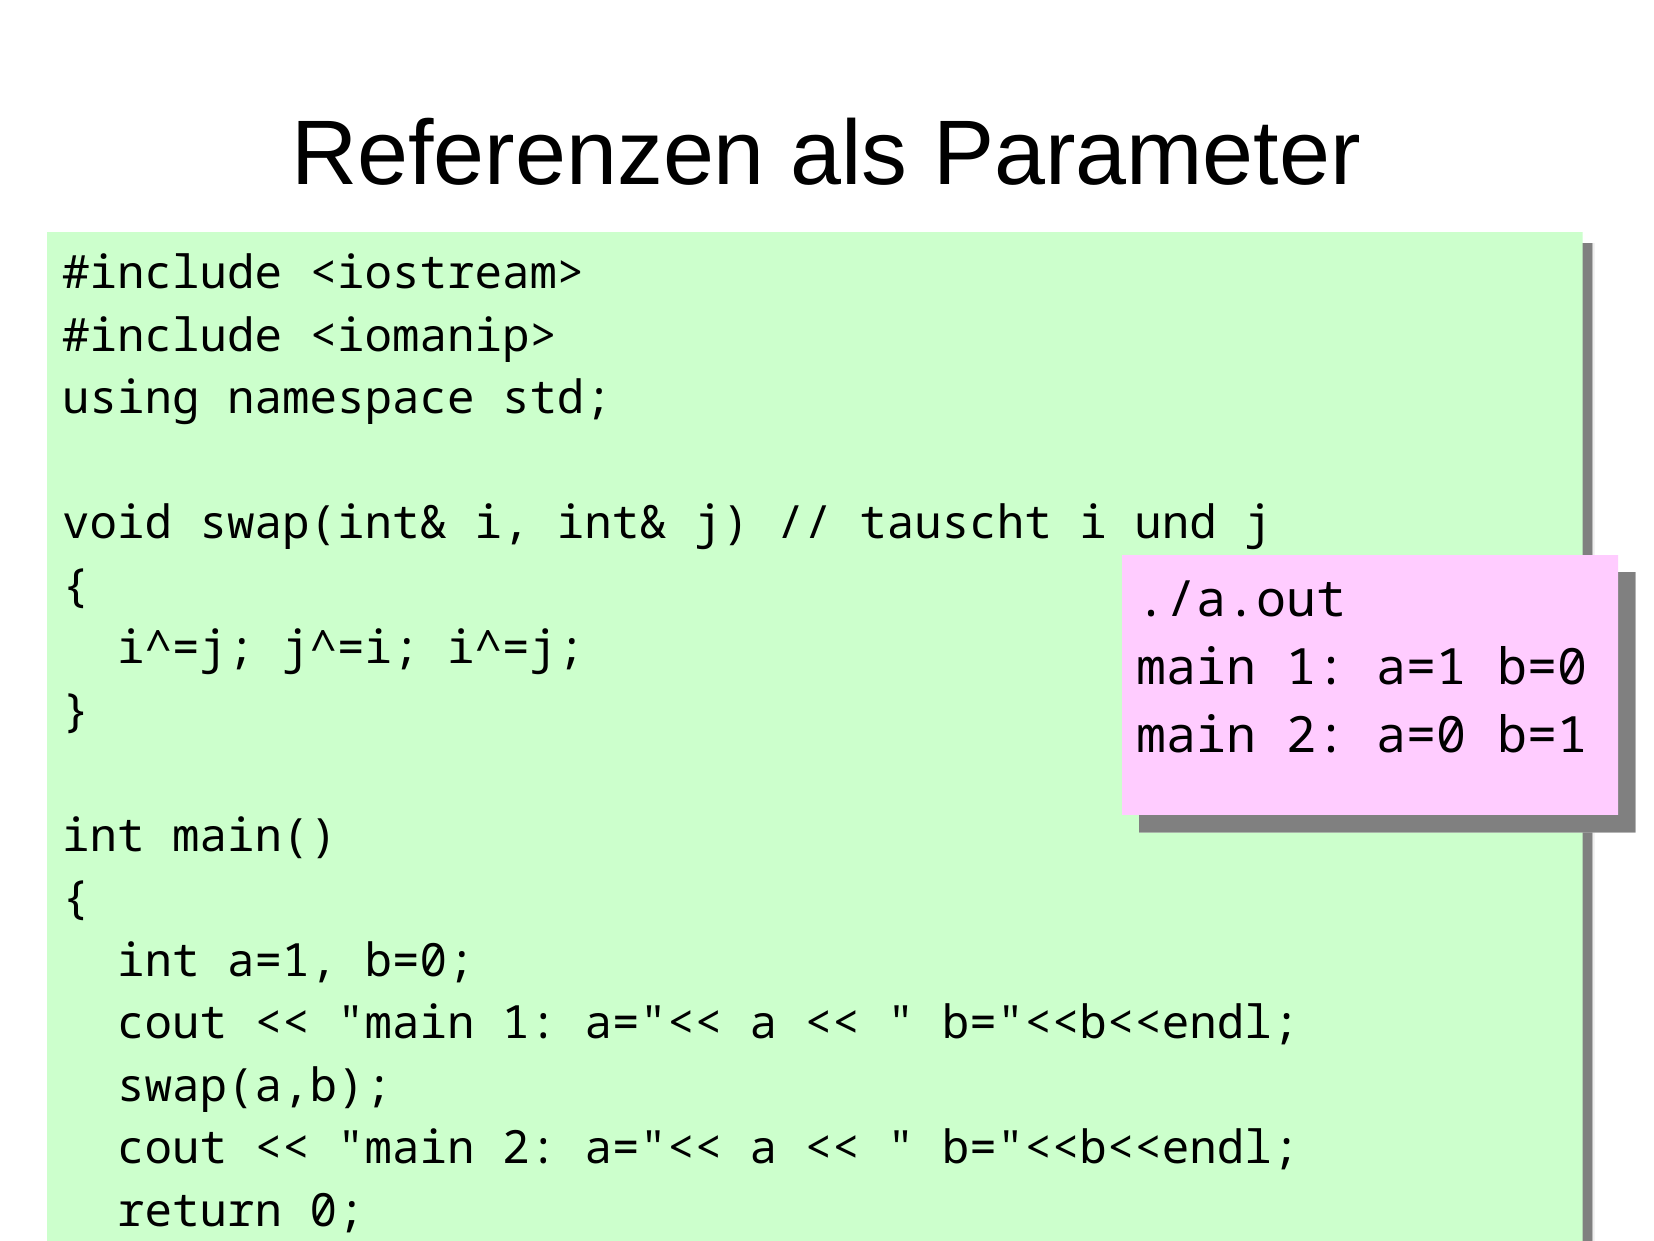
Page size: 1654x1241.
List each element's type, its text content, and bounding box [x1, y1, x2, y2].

title Referenzen als Parameter [82, 49, 1571, 232]
text_box #include <iostream> #include <iomanip> using namespace std; void swap(int& i, int& j) // tauscht i und j { i^=j; j^=i; i^=j; } int main() { int a=1, b=0; cout << "main 1: a="<< a << " b="<<b<<endl; swap(a,b); cout << "main 2: a="<< a << " b="<<b<<endl; return 0; } [47, 232, 1583, 1213]
text_box ./a.out main 1: a=1 b=0 main 2: a=0 b=1 [1122, 555, 1619, 815]
